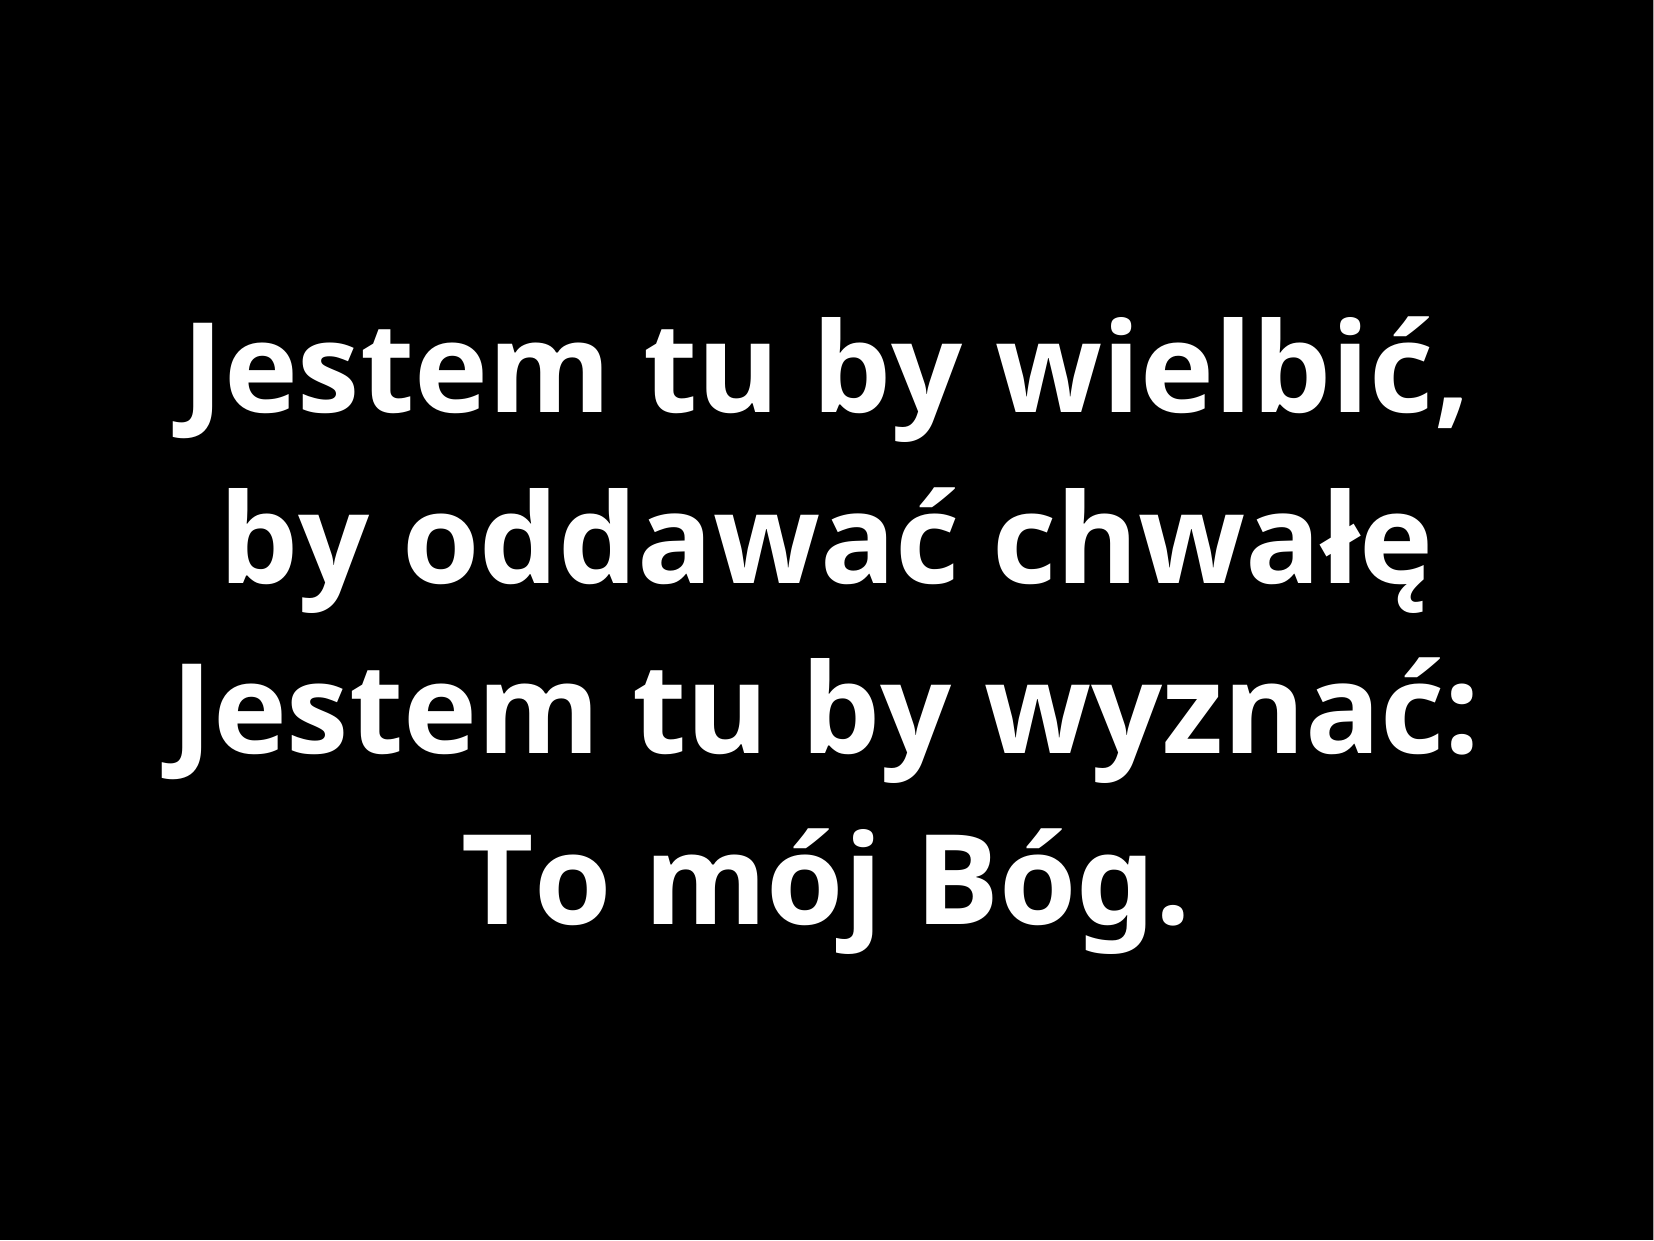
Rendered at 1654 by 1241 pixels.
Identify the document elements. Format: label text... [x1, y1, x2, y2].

title Jestem tu by wielbić, by oddawać chwałę Jestem tu by wyznać: To mój Bóg. [0, 0, 1654, 1241]
